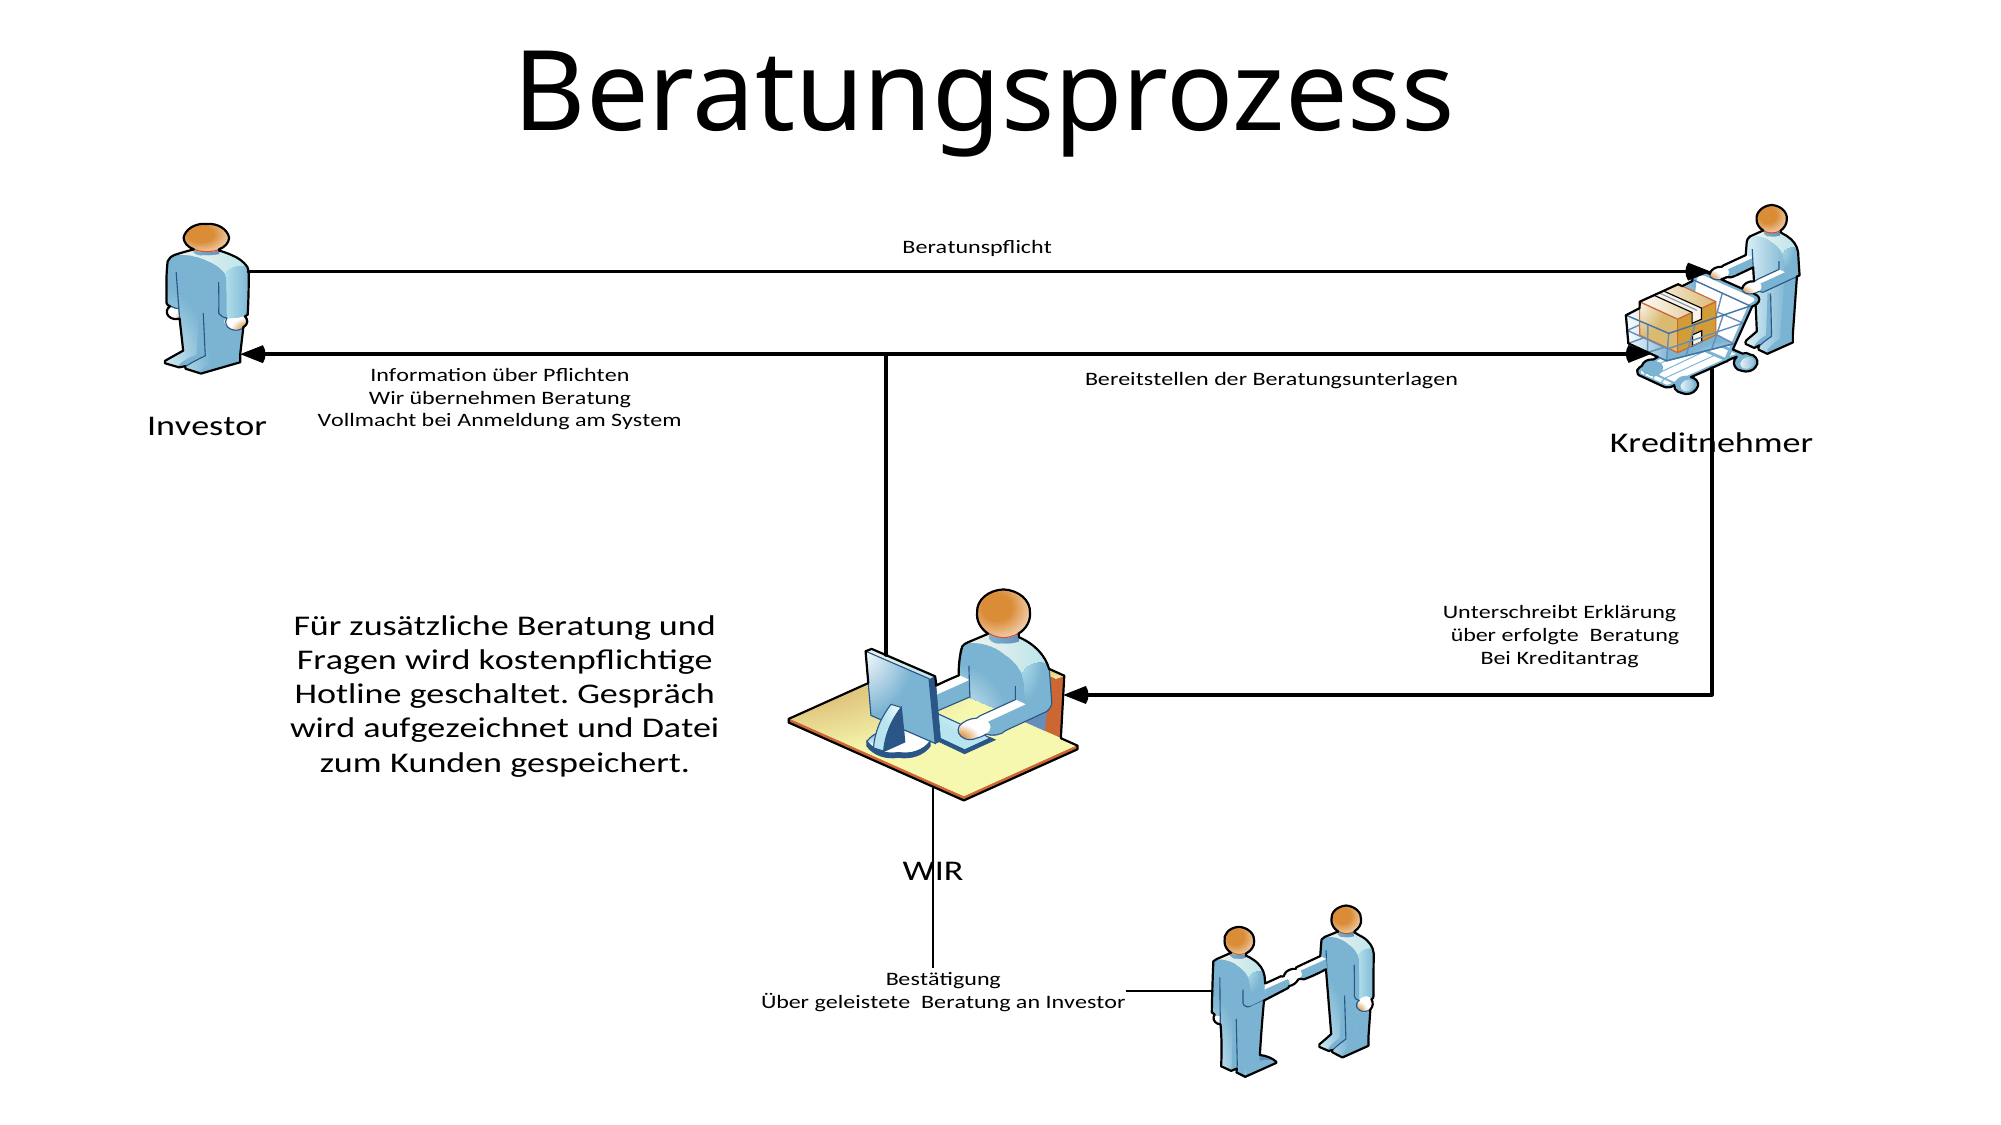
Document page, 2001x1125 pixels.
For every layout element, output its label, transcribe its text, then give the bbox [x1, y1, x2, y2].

picture [125, 195, 1835, 1081]
title Beratungsprozess [234, 26, 1735, 162]
